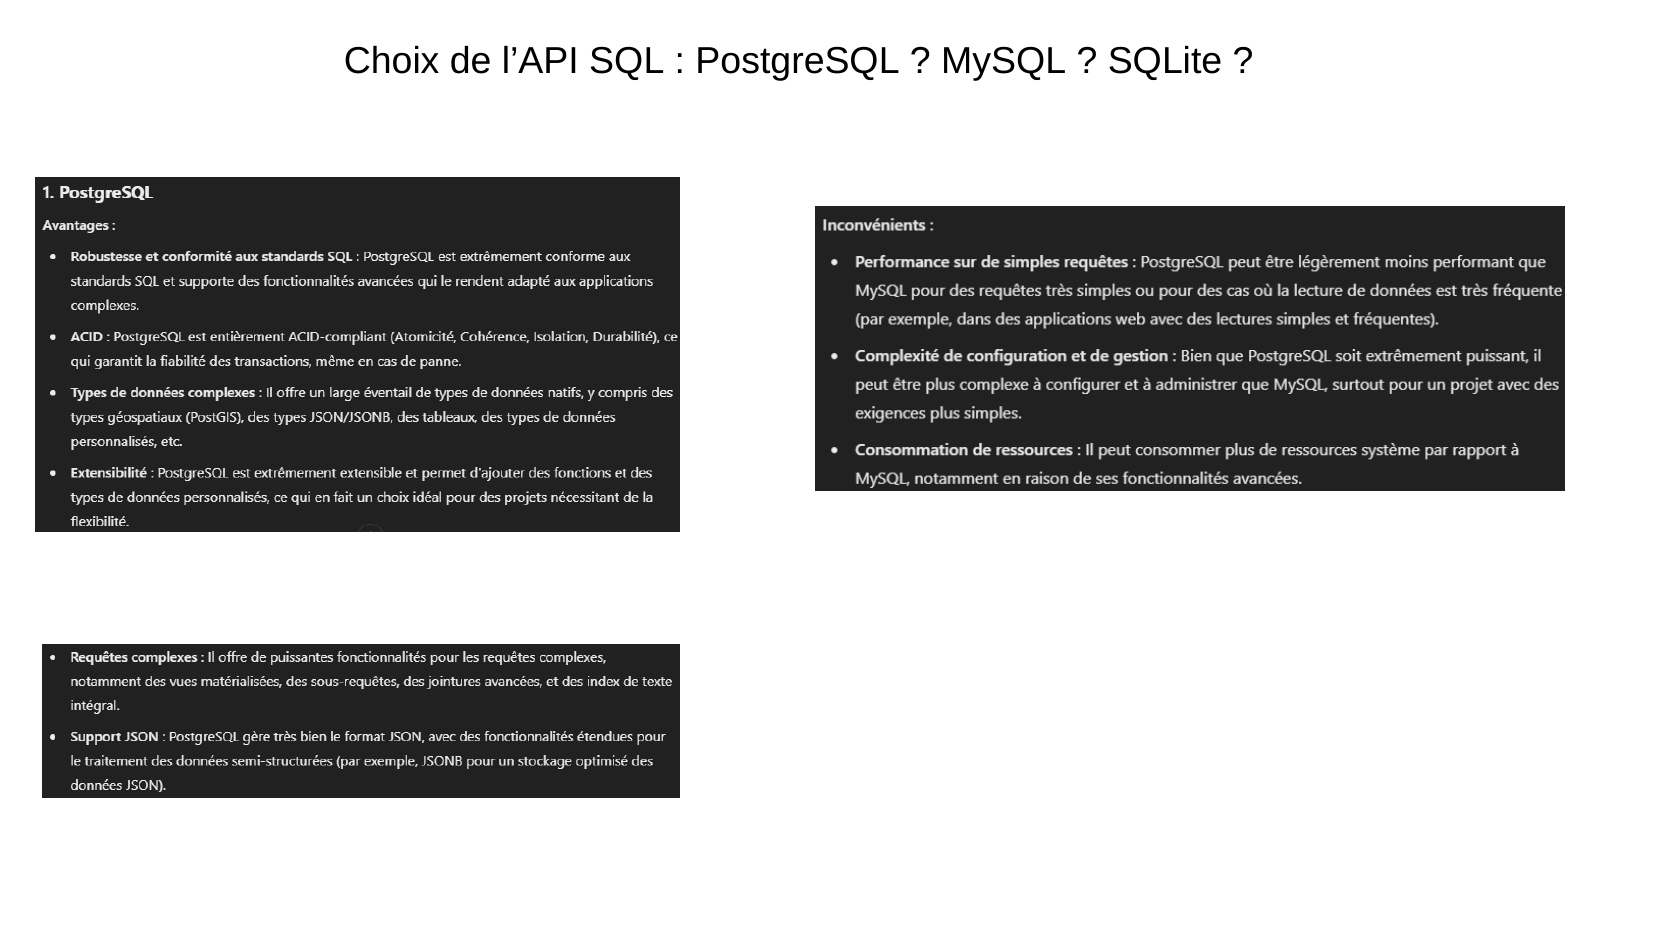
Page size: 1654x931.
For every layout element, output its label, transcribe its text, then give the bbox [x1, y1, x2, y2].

text_box Choix de l’API SQL : PostgreSQL ? MySQL ? SQLite ? [329, 31, 1270, 89]
picture [42, 644, 680, 798]
picture [815, 206, 1565, 491]
picture [35, 177, 680, 532]
